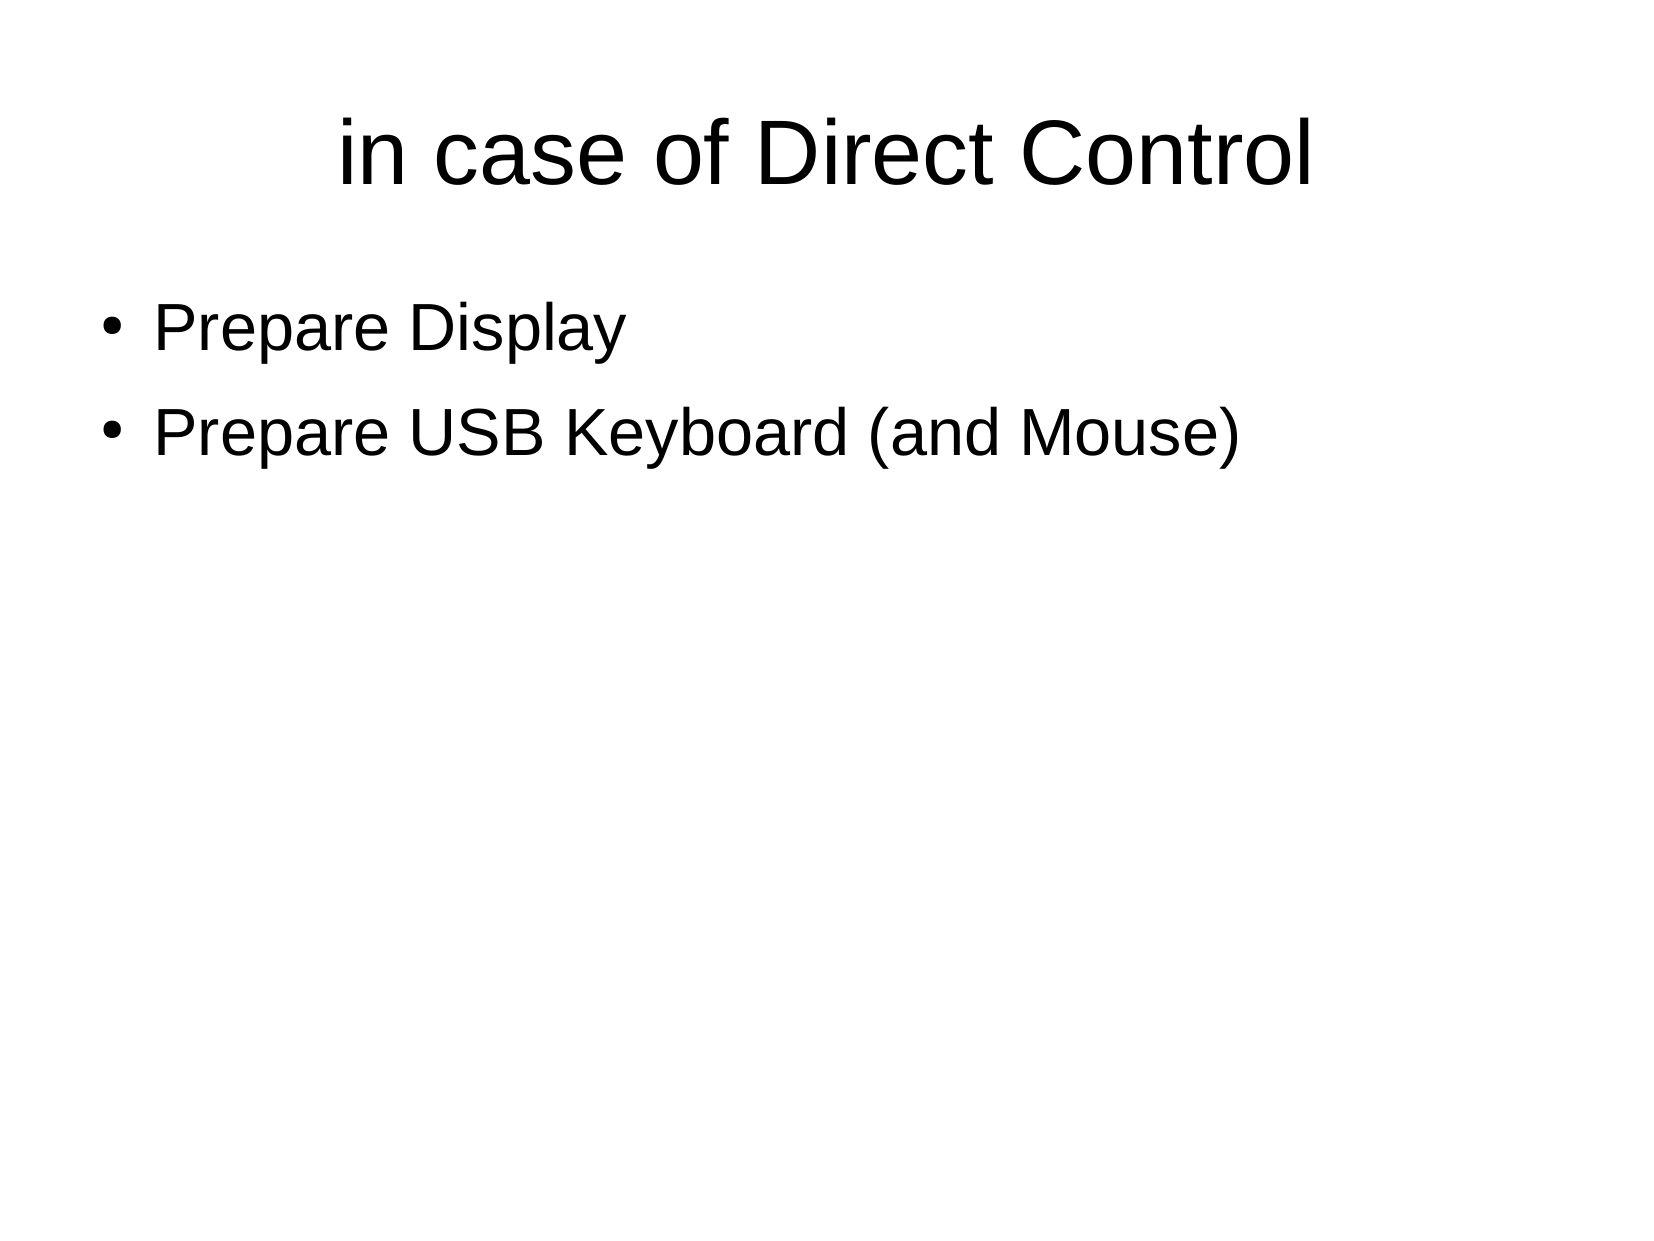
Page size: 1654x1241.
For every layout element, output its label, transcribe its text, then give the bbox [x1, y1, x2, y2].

title in case of Direct Control [82, 49, 1571, 257]
list Prepare Display Prepare USB Keyboard (and Mouse) [82, 290, 1538, 1010]
